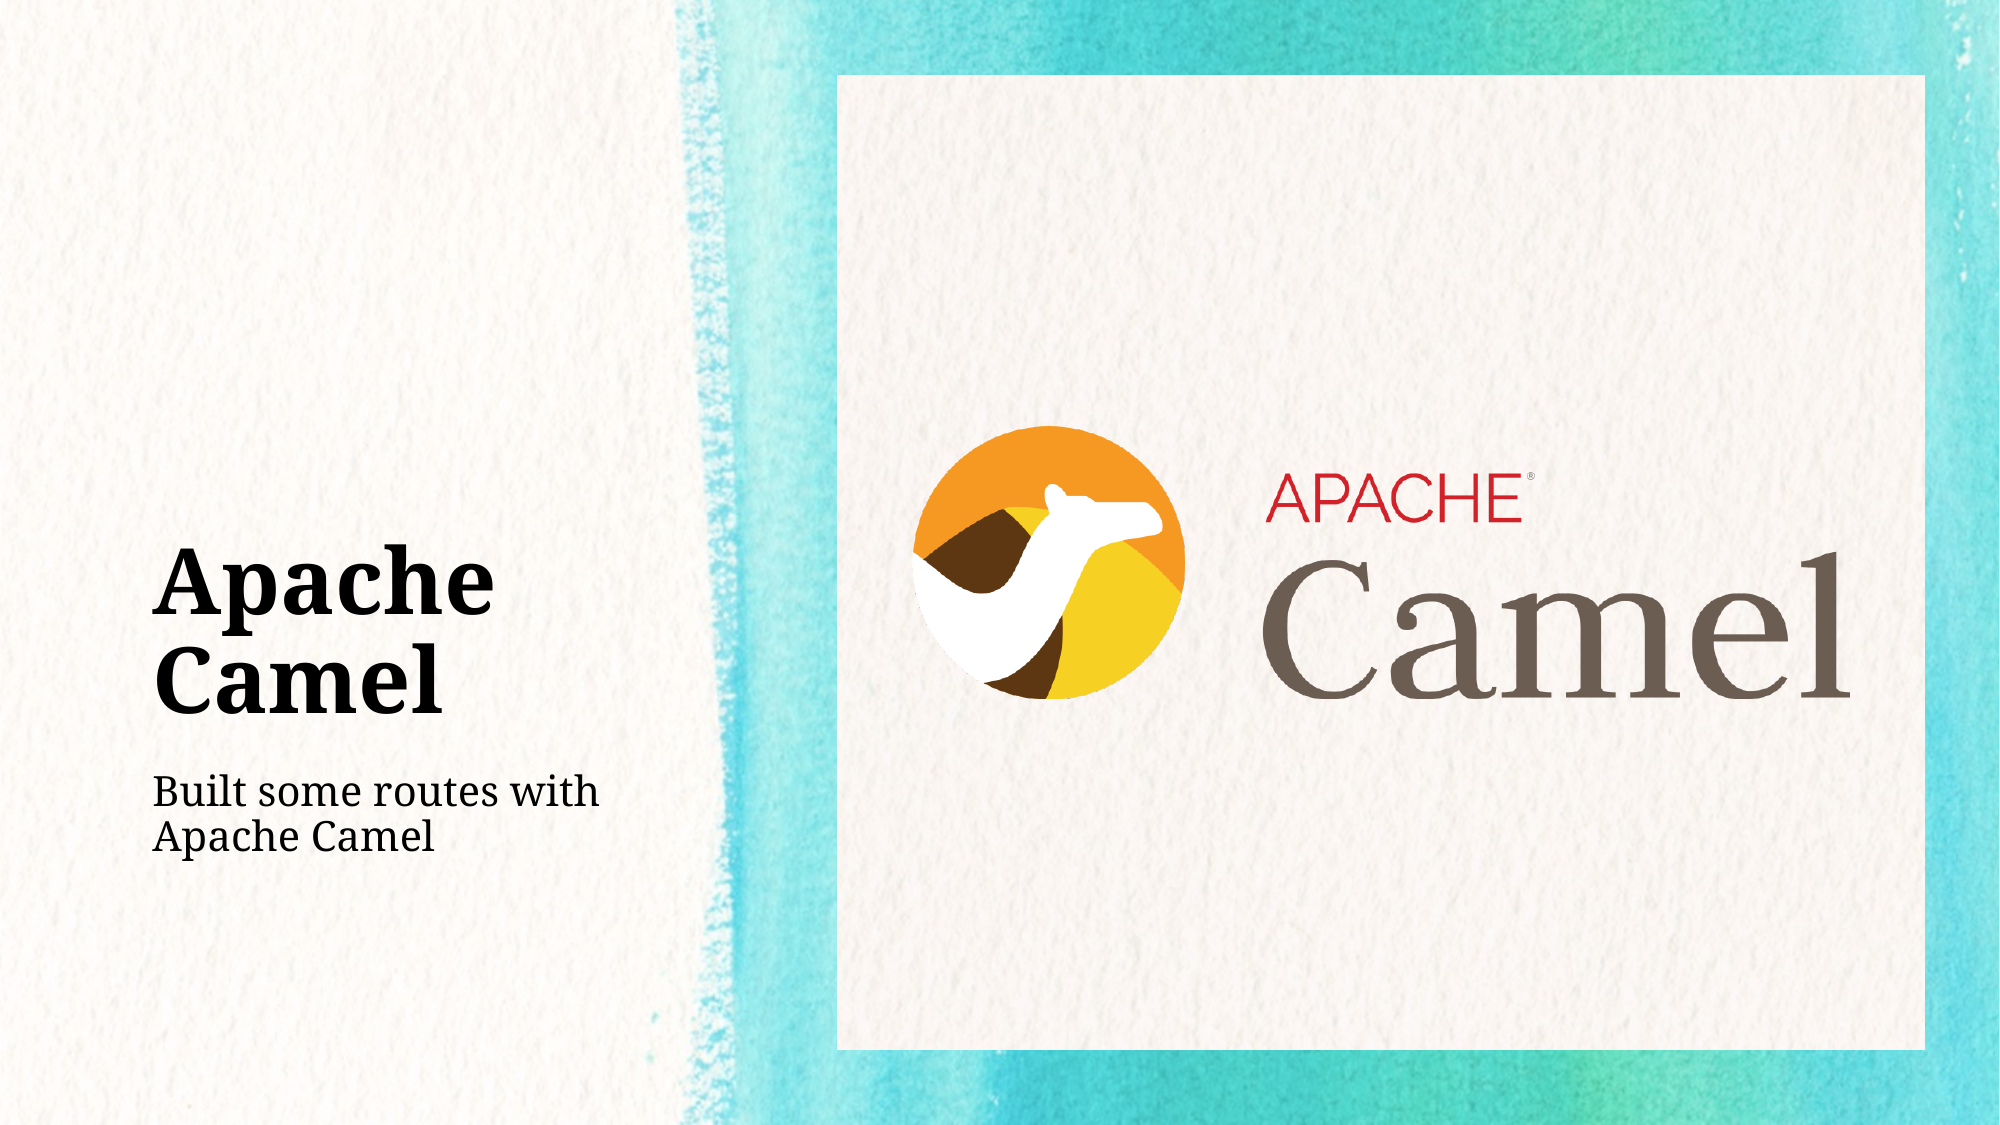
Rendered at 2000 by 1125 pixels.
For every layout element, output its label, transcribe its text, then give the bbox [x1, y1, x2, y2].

title Apache Camel [137, 425, 675, 741]
list Built some routes with Apache Camel [137, 762, 675, 988]
picture [0, 0, 2000, 1125]
